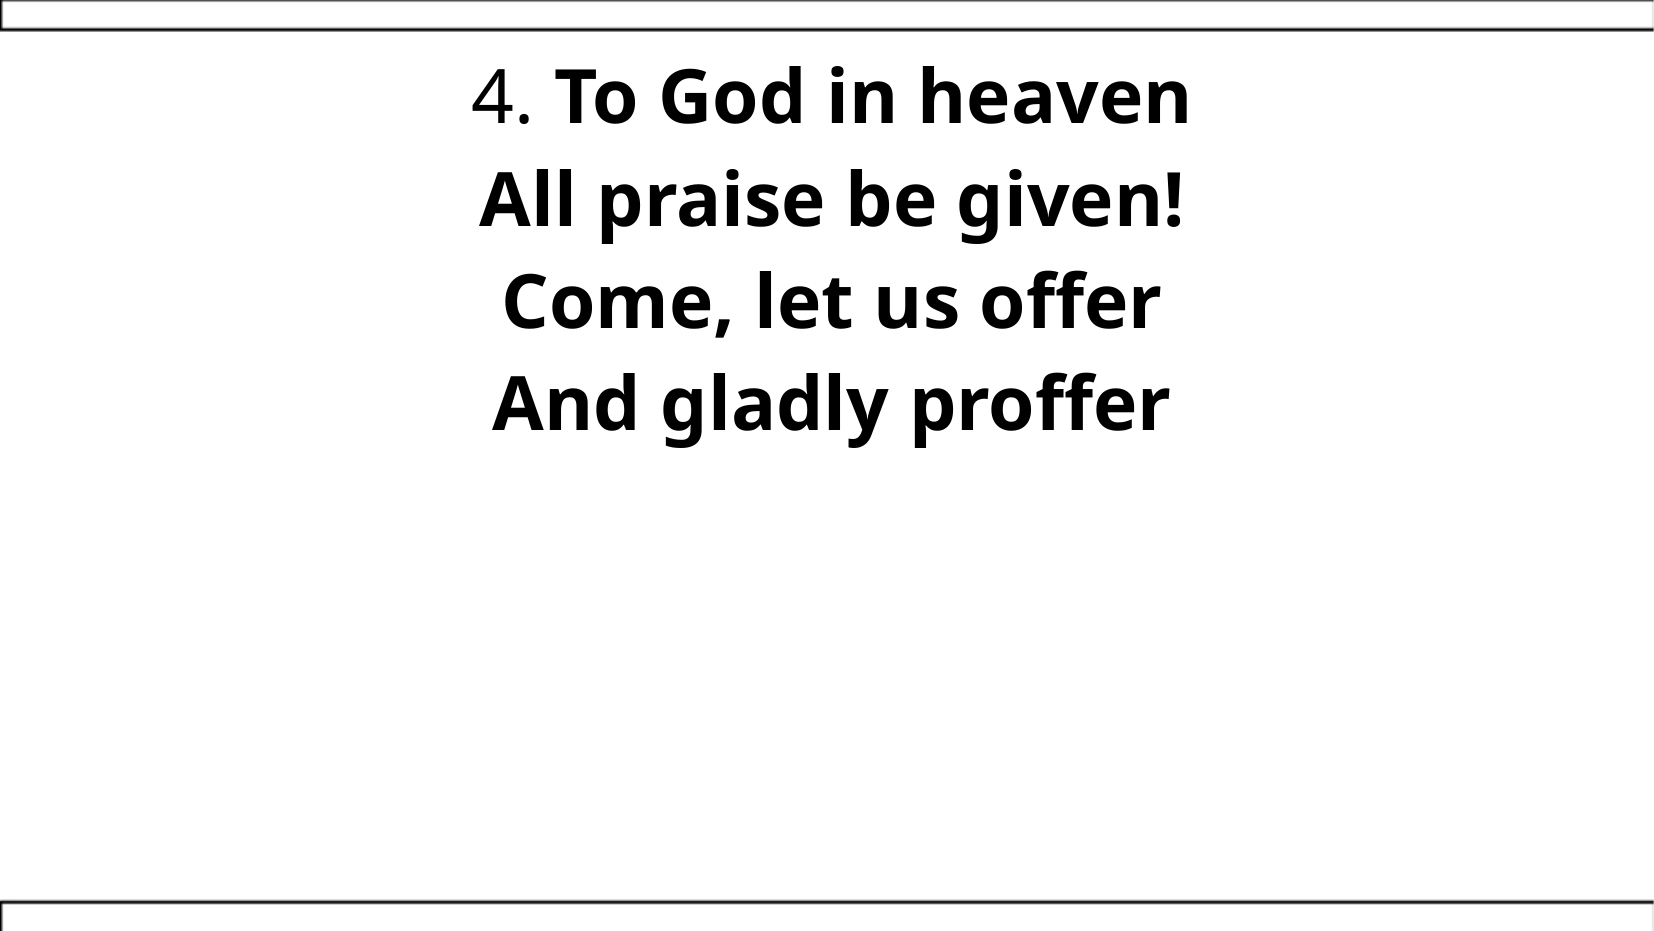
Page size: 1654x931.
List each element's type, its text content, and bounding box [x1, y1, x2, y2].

picture [0, 0, 1654, 931]
text_box 4. To God in heaven All praise be given! Come, let us offer And gladly proffer [105, 36, 1561, 496]
